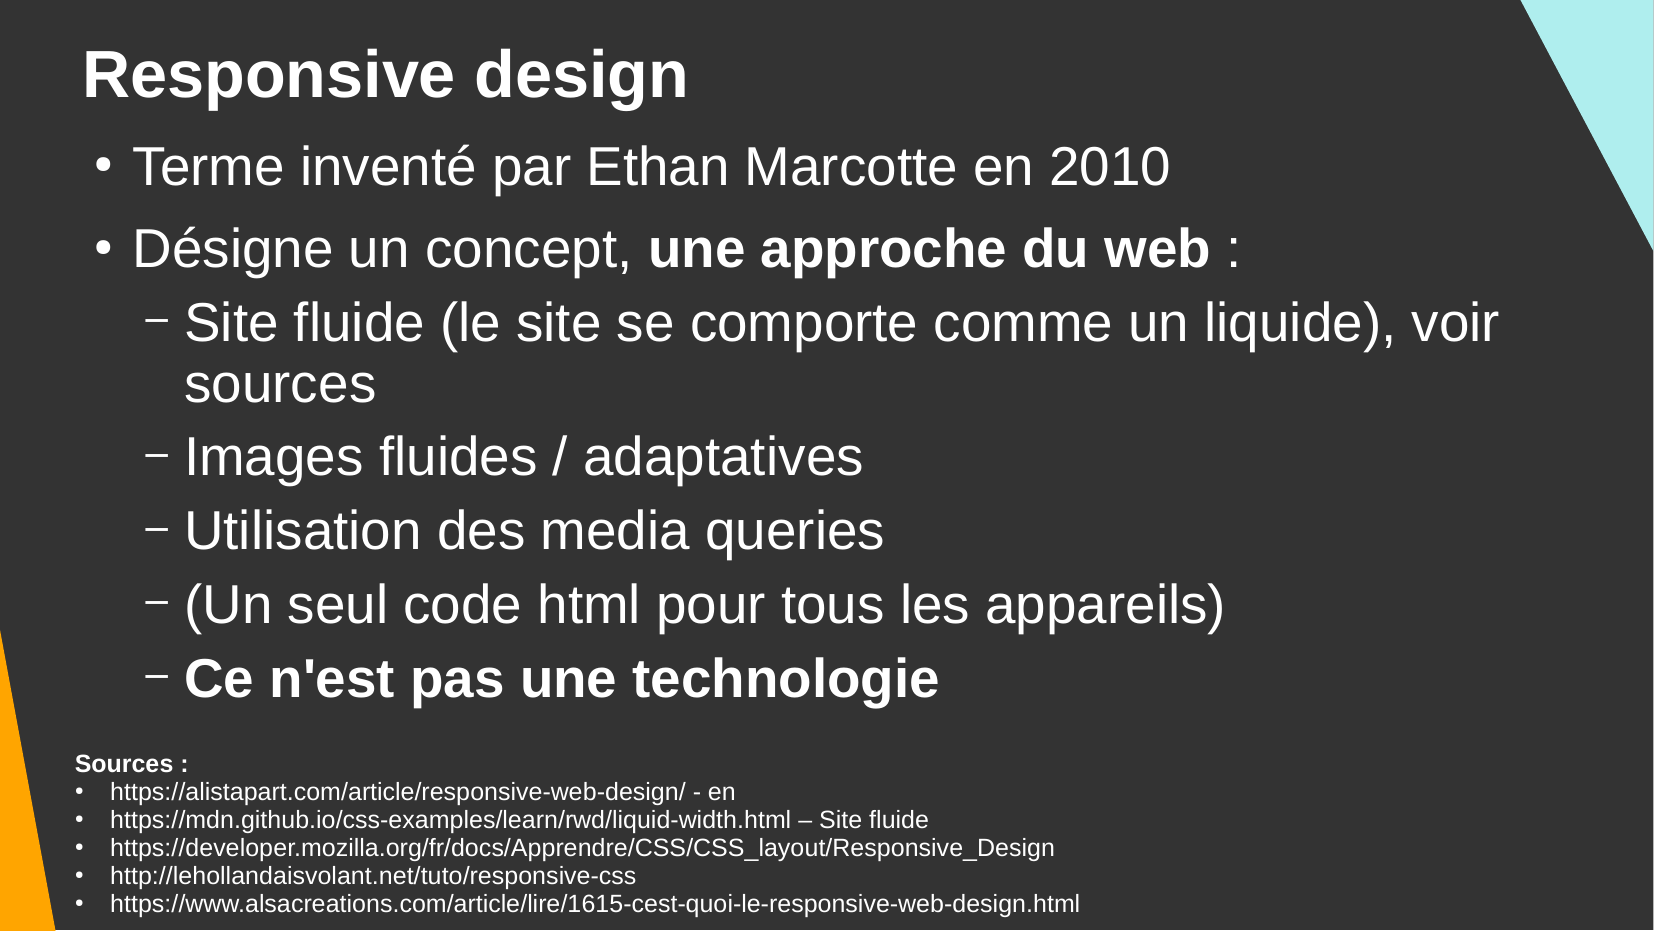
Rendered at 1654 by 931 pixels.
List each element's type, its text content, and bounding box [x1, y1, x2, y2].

text_box [1520, 0, 1654, 253]
text_box Sources : https://alistapart.com/article/responsive-web-design/ - en https://mdn.github.io/css-examples/learn/rwd/liquid-width.html – Site fluide https://developer.mozilla.org/fr/docs/Apprendre/CSS/CSS_layout/Responsive_Design http://lehollandaisvolant.net/tuto/responsive-css https://www.alsacreations.com/article/lire/1615-cest-quoi-le-responsive-web-design.html [60, 742, 1546, 931]
text_box [0, 629, 56, 931]
list Terme inventé par Ethan Marcotte en 2010 Désigne un concept, une approche du web : Site fluide (le site se comporte comme un liquide), voir sources Images fluides / adaptatives Utilisation des media queries (Un seul code html pour tous les appareils) Ce n'est pas une technologie [80, 135, 1605, 709]
title Responsive design [82, 37, 1571, 114]
